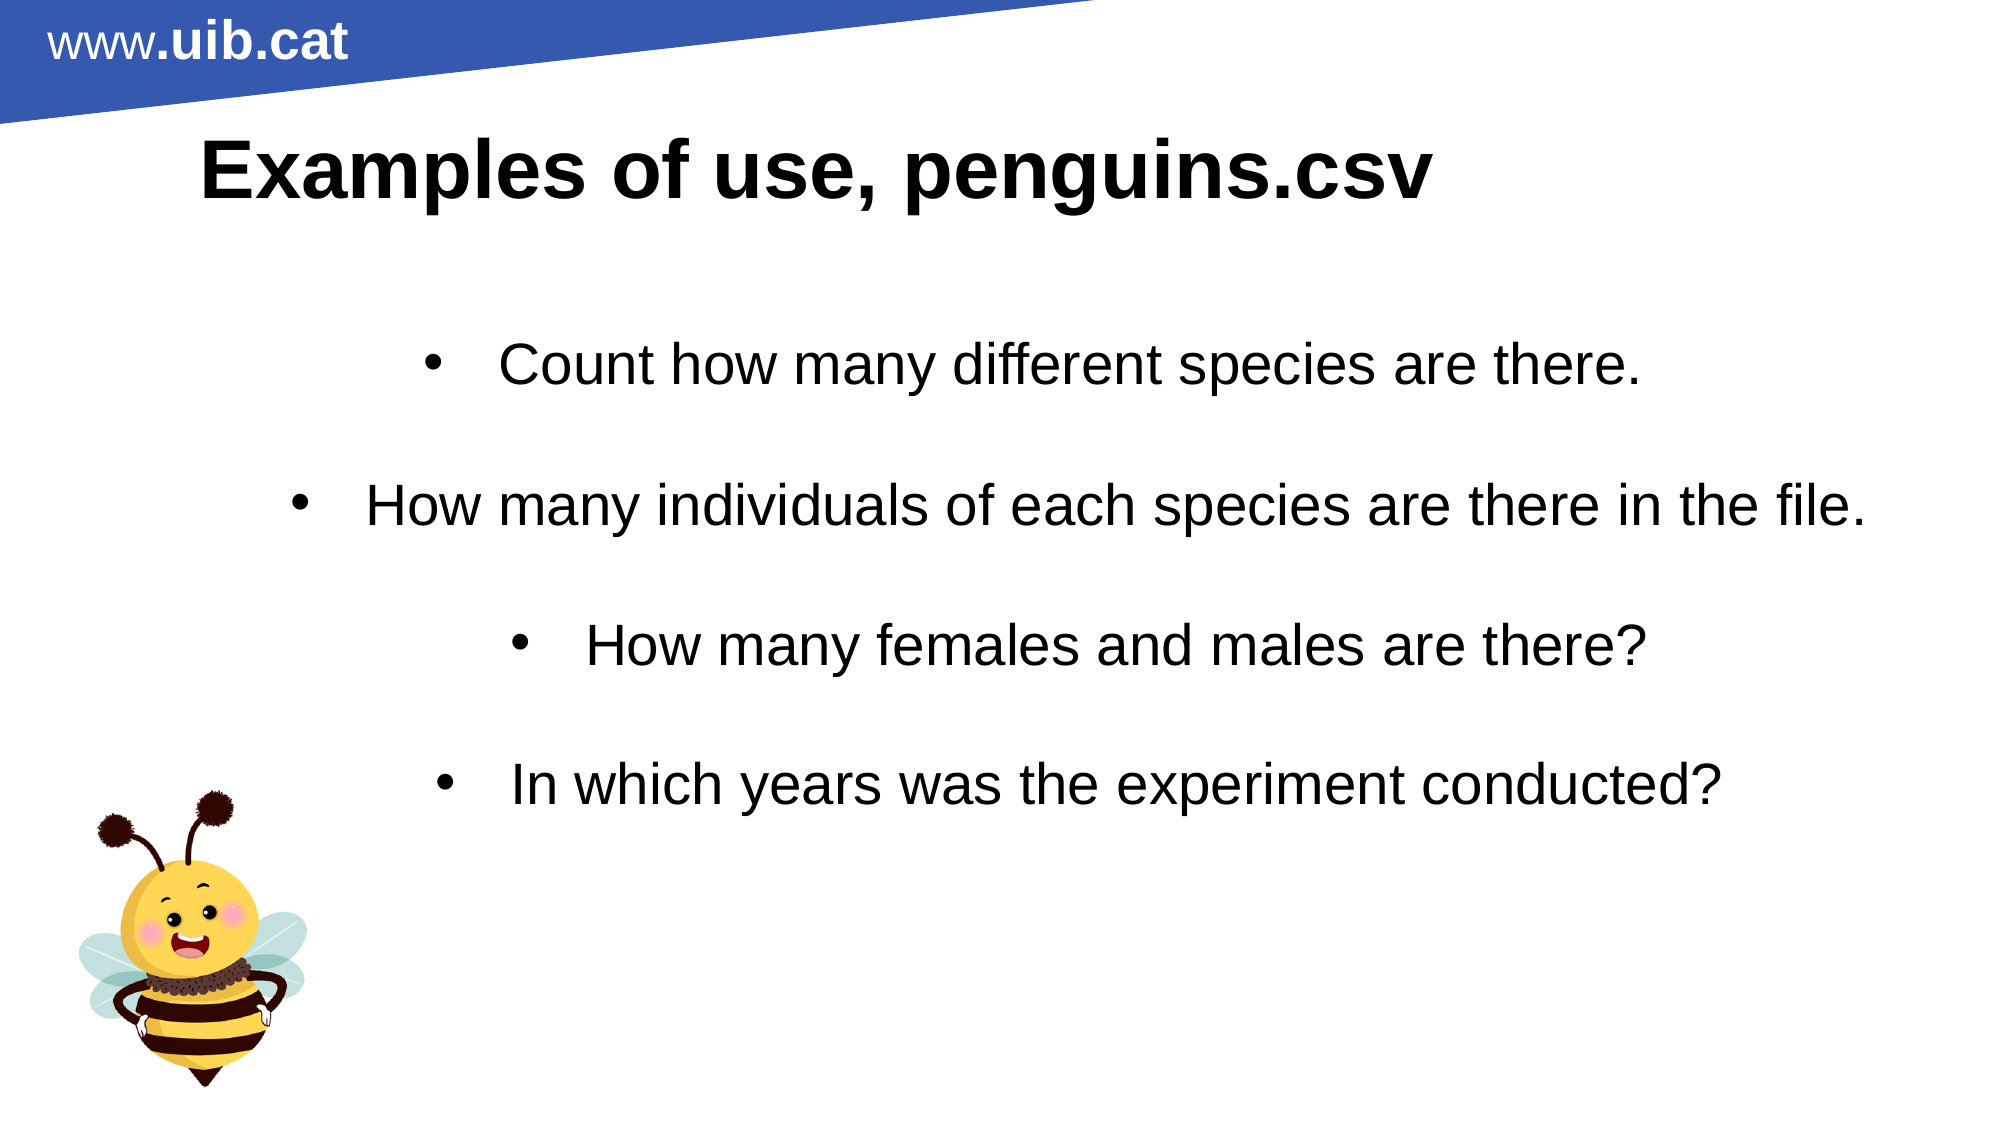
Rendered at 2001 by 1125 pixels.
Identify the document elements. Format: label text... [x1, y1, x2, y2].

picture [72, 784, 313, 1093]
title Examples of use, penguins.csv [199, 78, 2000, 266]
text_box Count how many different species are there. How many individuals of each species are there in the file. How many females and males are there? In which years was the experiment conducted? [108, 249, 1902, 965]
